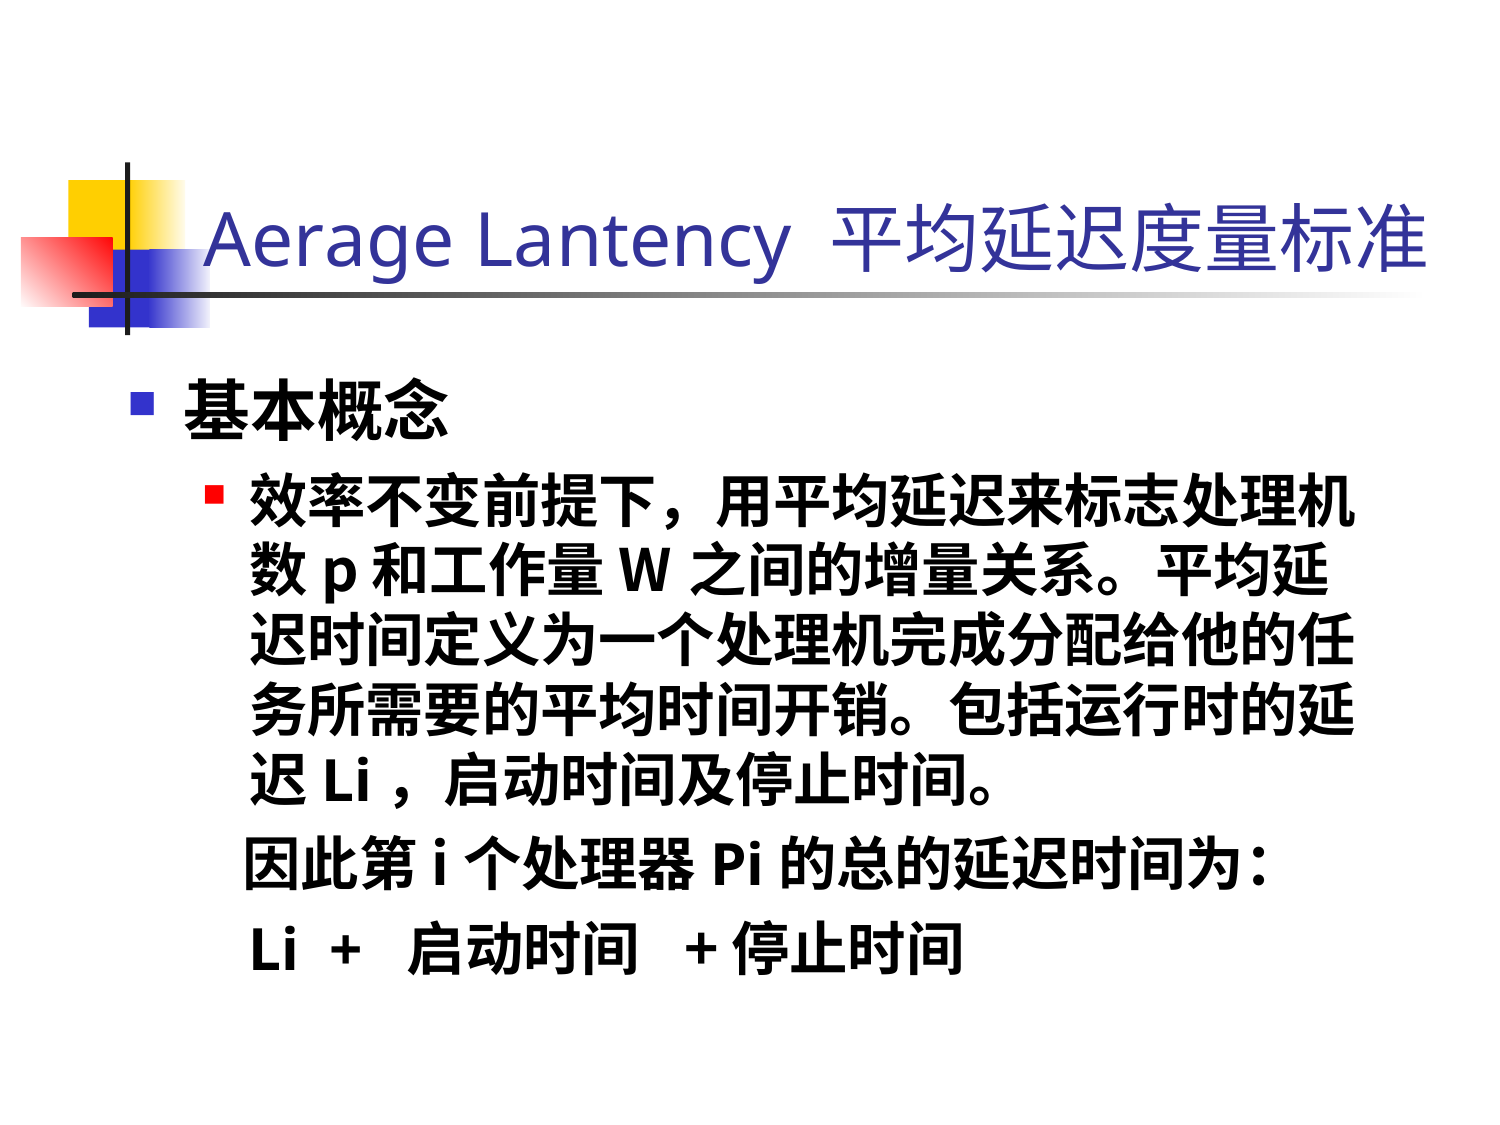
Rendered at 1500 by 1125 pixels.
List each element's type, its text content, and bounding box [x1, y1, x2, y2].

title Aerage Lantency 平均延迟度量标准 [188, 101, 1468, 289]
list 基本概念 效率不变前提下，用平均延迟来标志处理机数p和工作量W之间的增量关系。平均延迟时间定义为一个处理机完成分配给他的任务所需要的平均时间开销。包括运行时的延迟Li，启动时间及停止时间。 因此第i个处理器Pi的总的延迟时间为： Li + 启动时间 +停止时间 [112, 361, 1388, 1043]
